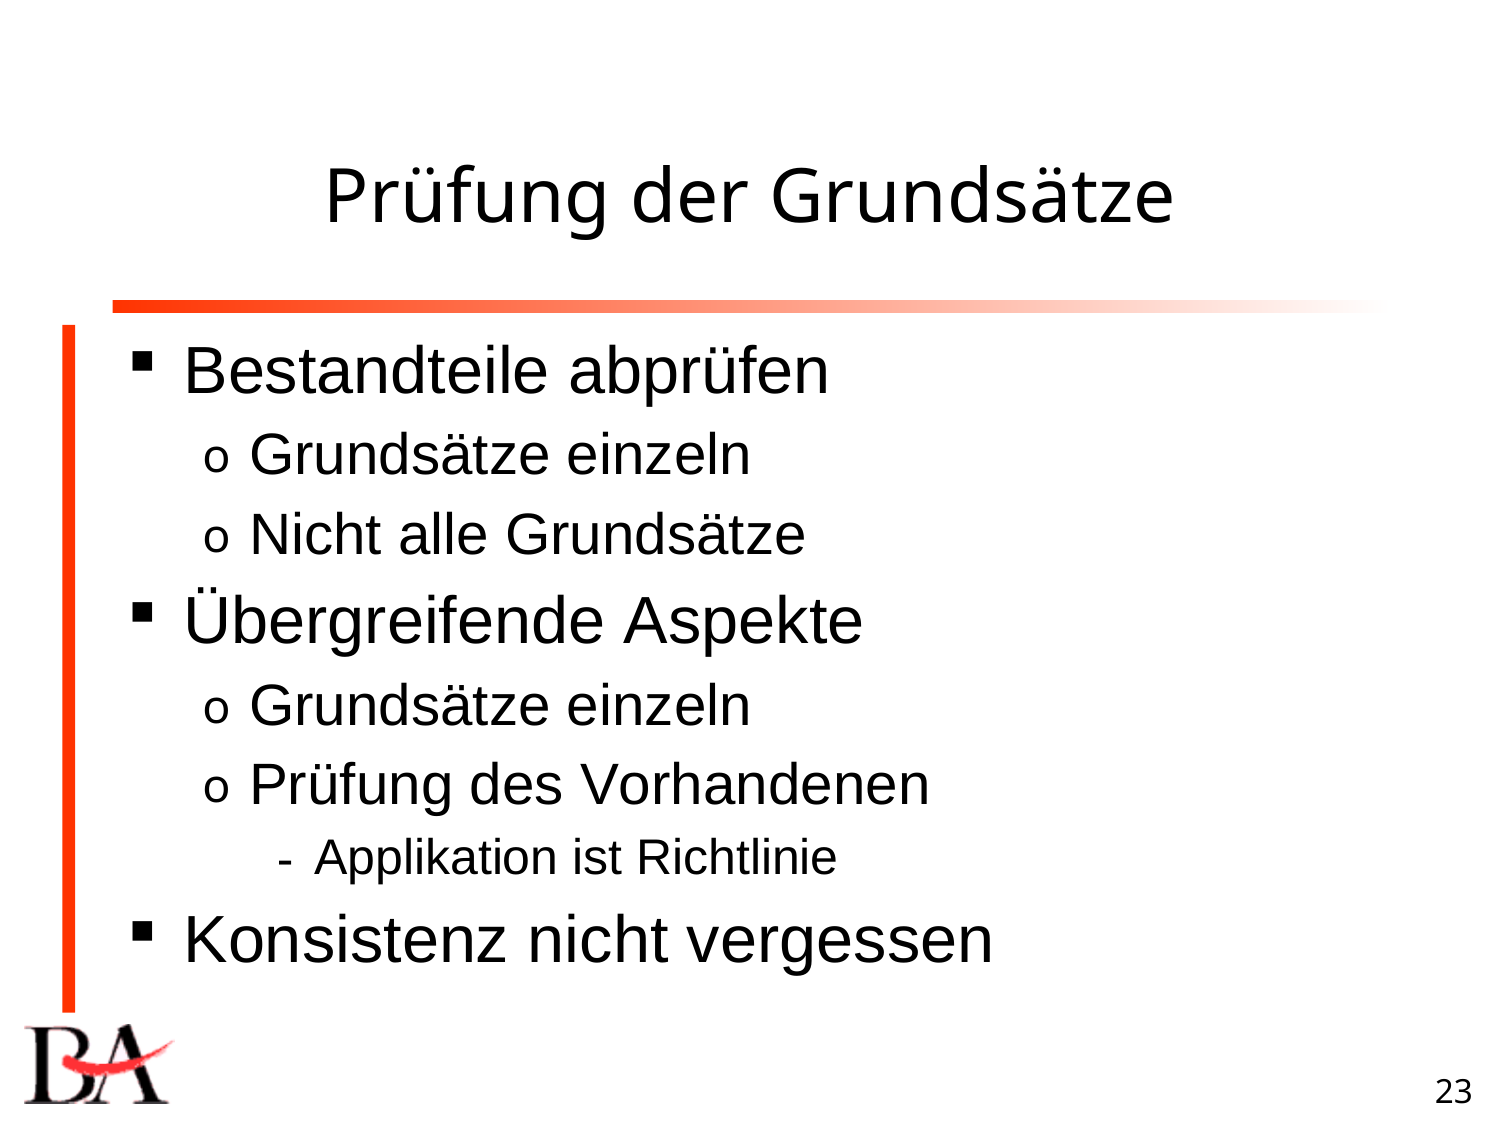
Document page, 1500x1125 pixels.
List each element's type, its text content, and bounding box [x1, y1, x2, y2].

picture [24, 1024, 175, 1104]
list Bestandteile abprüfen Grundsätze einzeln Nicht alle Grundsätze Übergreifende Aspekte Grundsätze einzeln Prüfung des Vorhandenen Applikation ist Richtlinie Konsistenz nicht vergessen [112, 324, 1388, 1051]
title Prüfung der Grundsätze [112, 99, 1388, 288]
